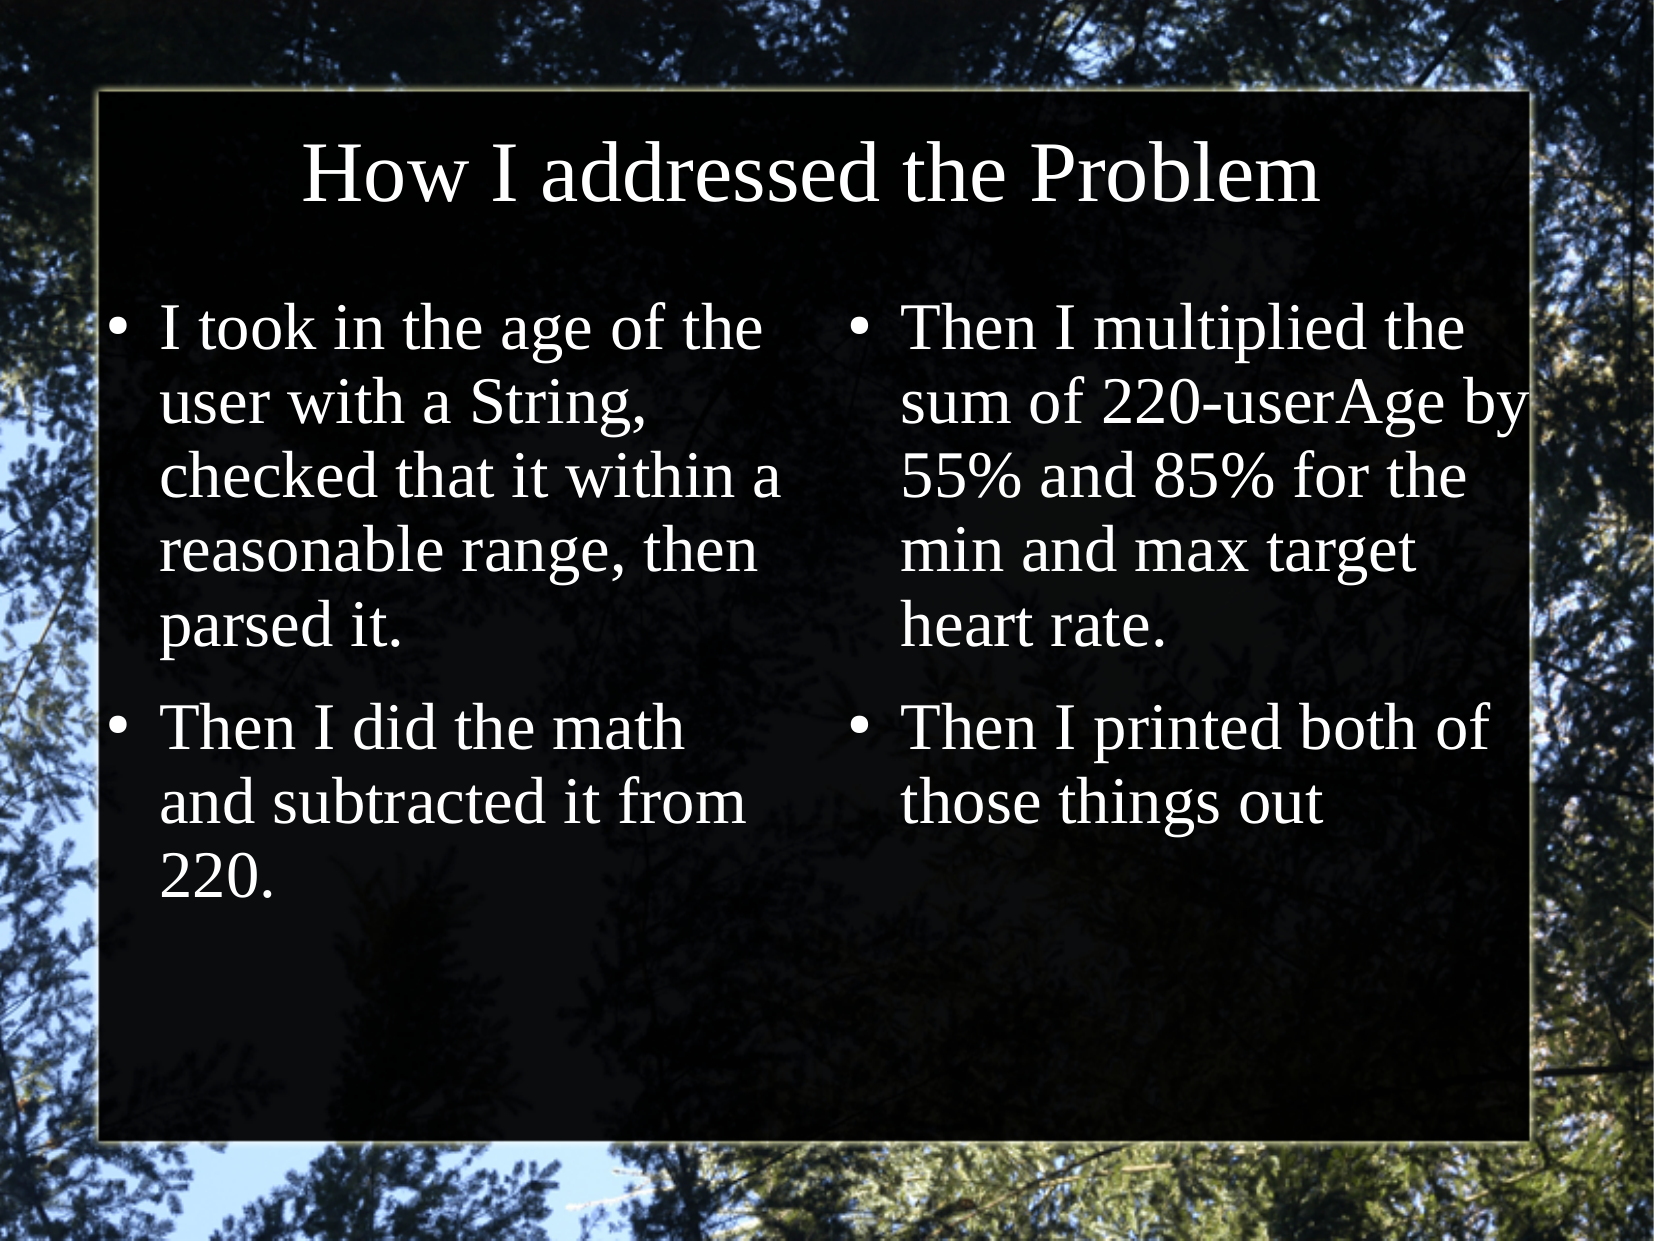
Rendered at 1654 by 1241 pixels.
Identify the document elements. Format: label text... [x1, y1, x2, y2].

list Then I multiplied the sum of 220-userAge by 55% and 85% for the min and max target heart rate. Then I printed both of those things out [829, 290, 1536, 1123]
picture [0, 0, 1654, 1241]
list I took in the age of the user with a String, checked that it within a reasonable range, then parsed it. Then I did the math and subtracted it from 220. [88, 290, 795, 1111]
title How I addressed the Problem [88, 88, 1536, 257]
